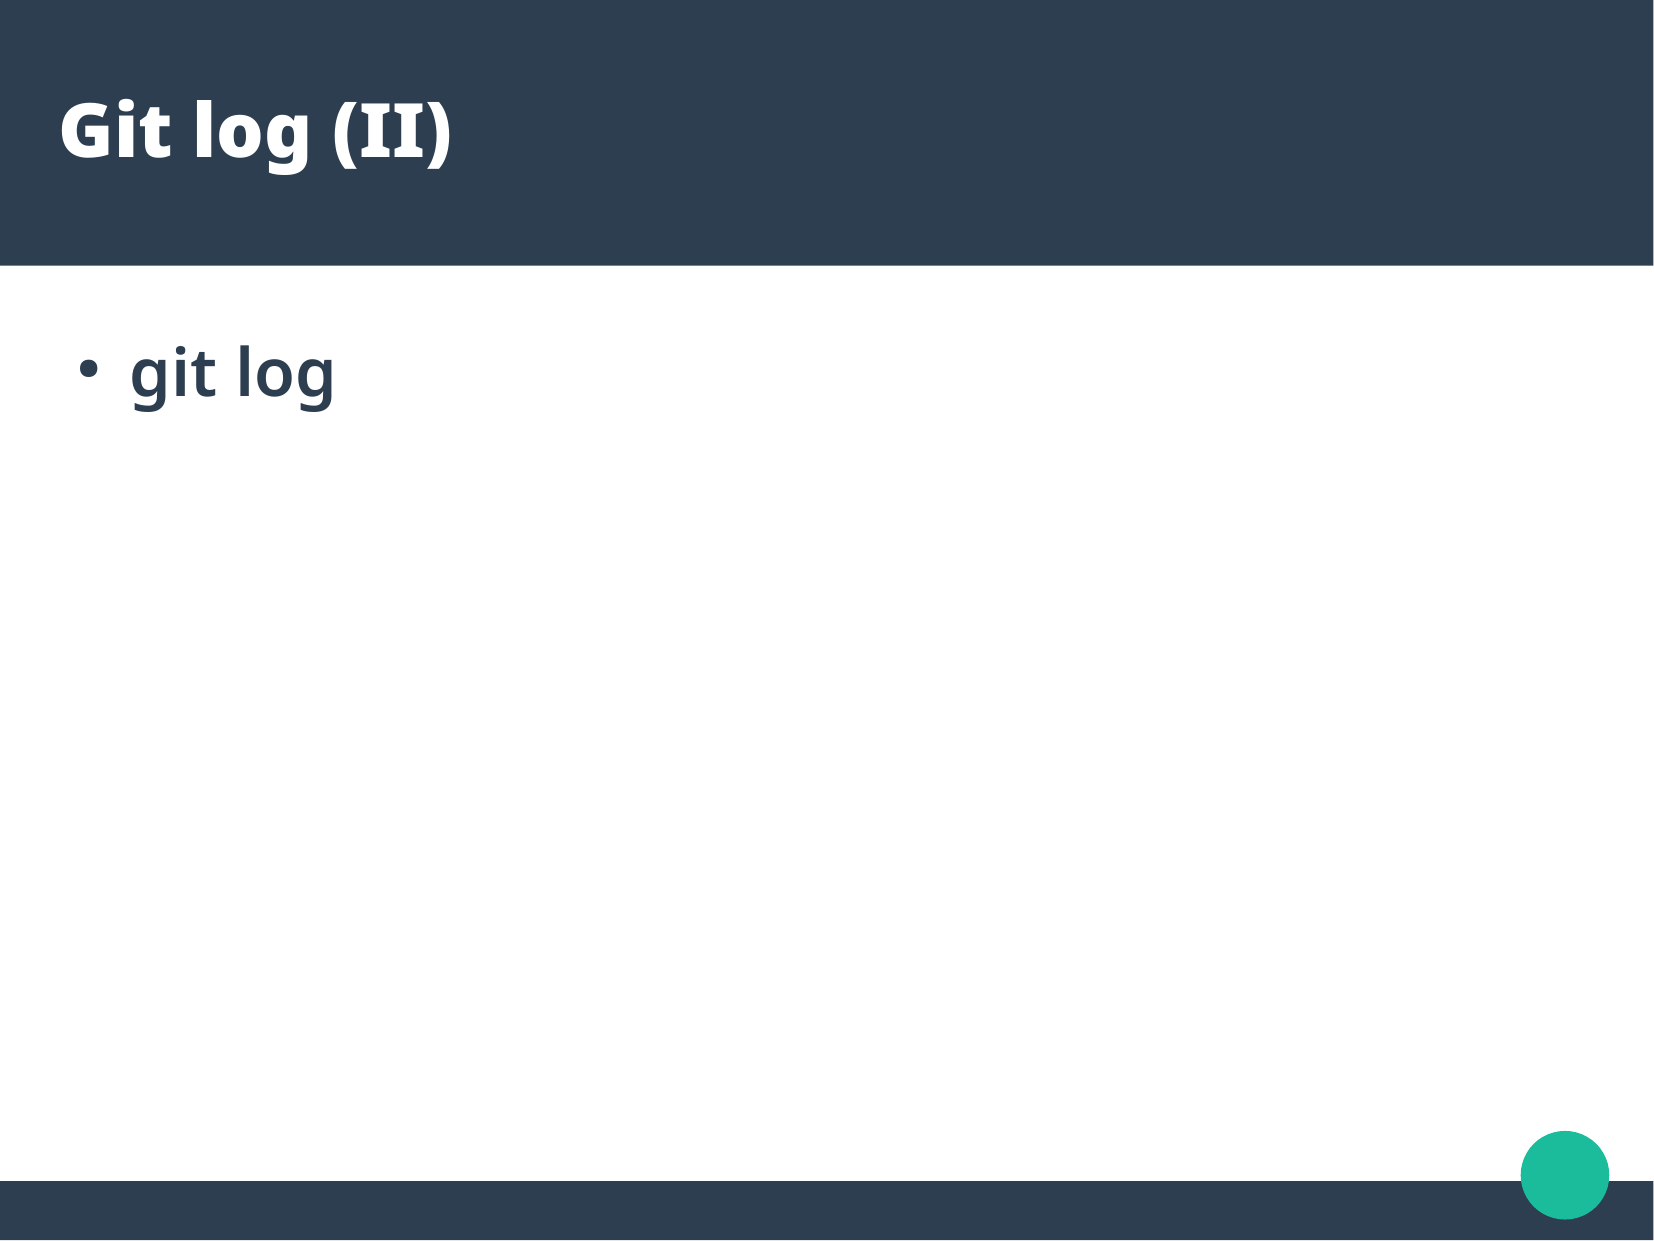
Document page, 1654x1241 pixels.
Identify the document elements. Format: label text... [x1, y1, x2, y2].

list git log [59, 324, 1595, 1152]
title Git log (II) [59, 49, 1595, 207]
